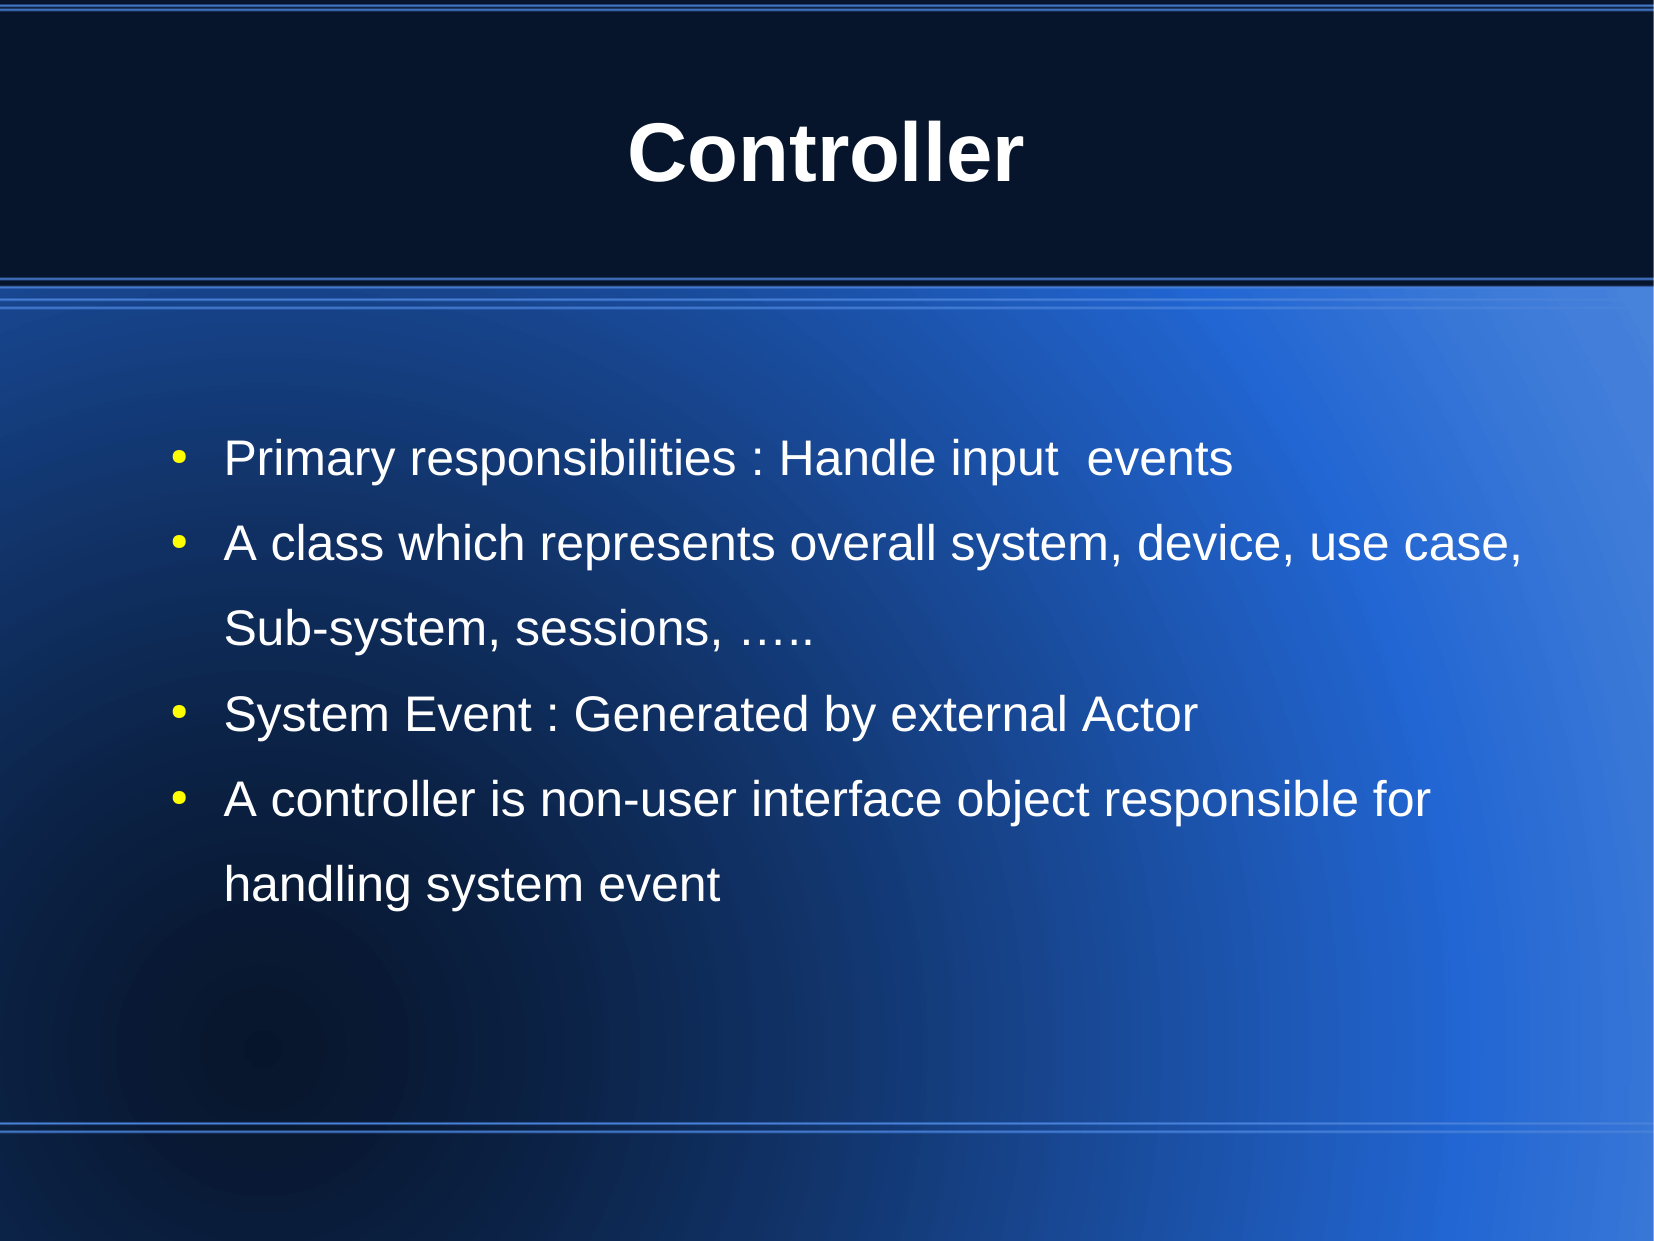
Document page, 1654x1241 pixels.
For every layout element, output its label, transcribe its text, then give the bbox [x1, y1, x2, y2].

picture [0, 0, 1654, 1241]
title Controller [82, 49, 1571, 257]
list Primary responsibilities : Handle input events A class which represents overall system, device, use case, Sub-system, sessions, ….. System Event : Generated by external Actor A controller is non-user interface object responsible for handling system event [152, 344, 1534, 1127]
